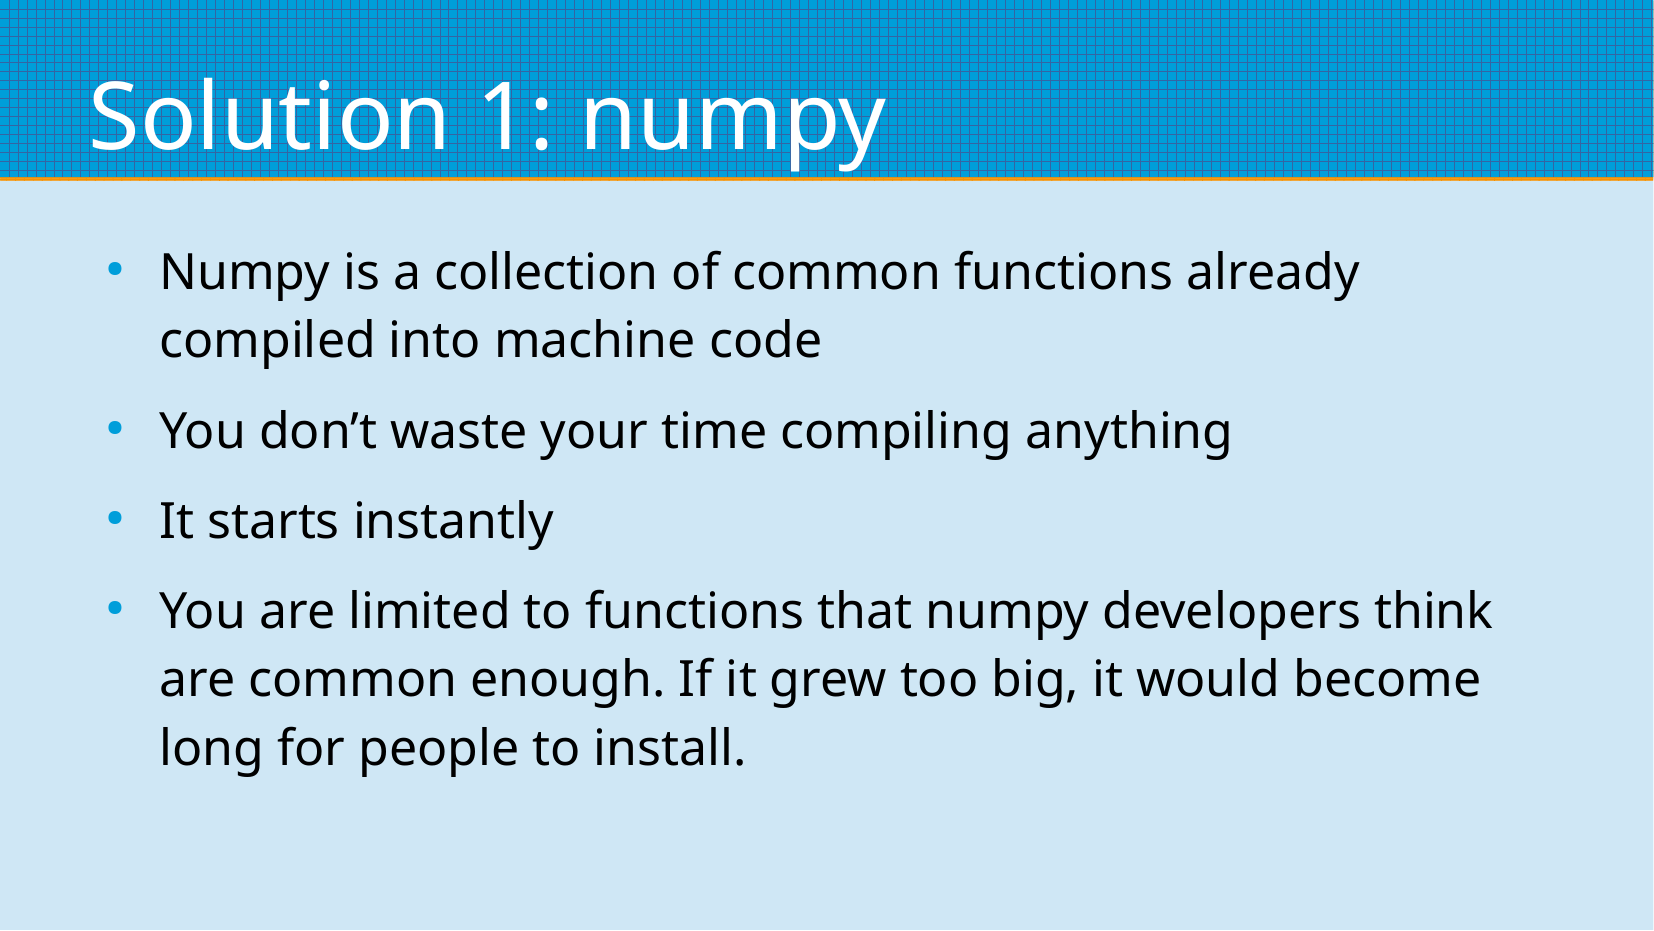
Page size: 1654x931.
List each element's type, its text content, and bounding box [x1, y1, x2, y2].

title Solution 1: numpy [88, 14, 1565, 178]
list Numpy is a collection of common functions already compiled into machine code You don’t waste your time compiling anything It starts instantly You are limited to functions that numpy developers think are common enough. If it grew too big, it would become long for people to install. [88, 236, 1565, 813]
